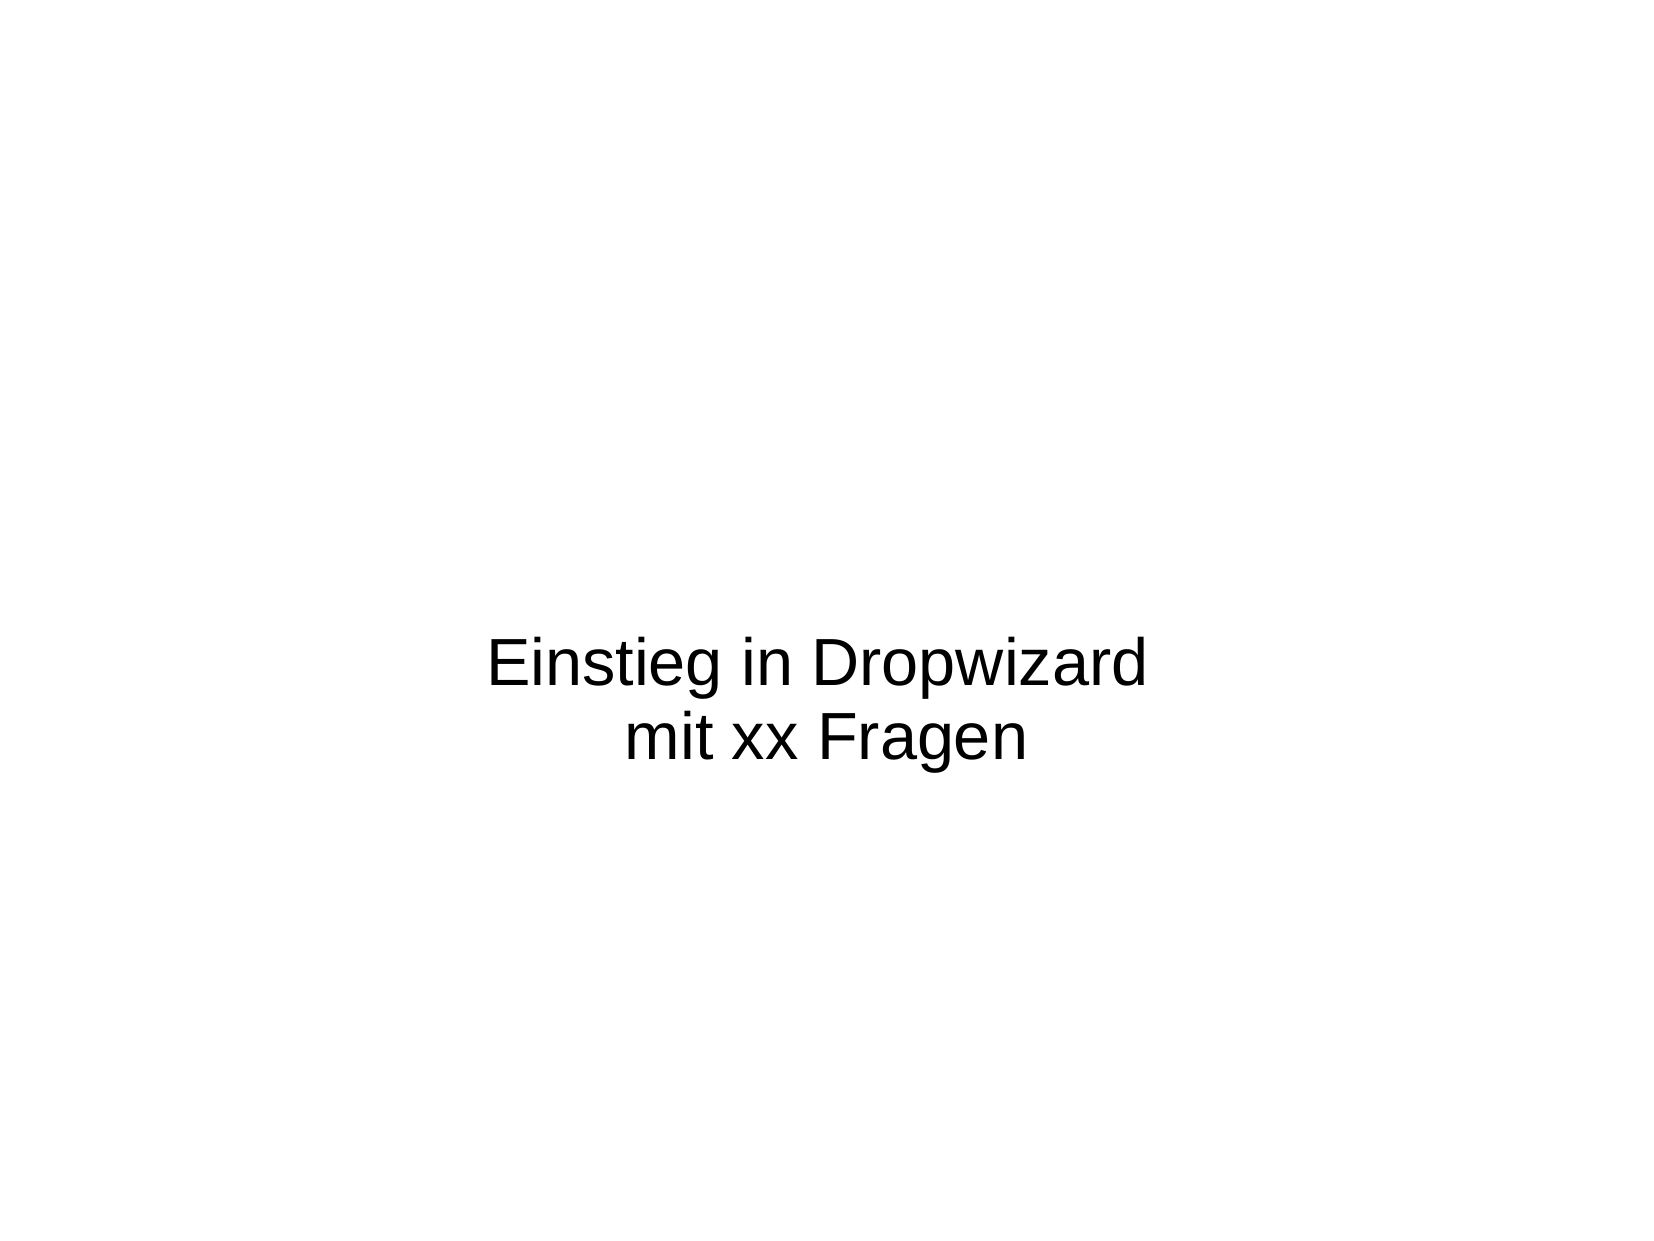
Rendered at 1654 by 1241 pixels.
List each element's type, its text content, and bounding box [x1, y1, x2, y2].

subtitle Einstieg in Dropwizard mit xx Fragen [82, 290, 1571, 1109]
